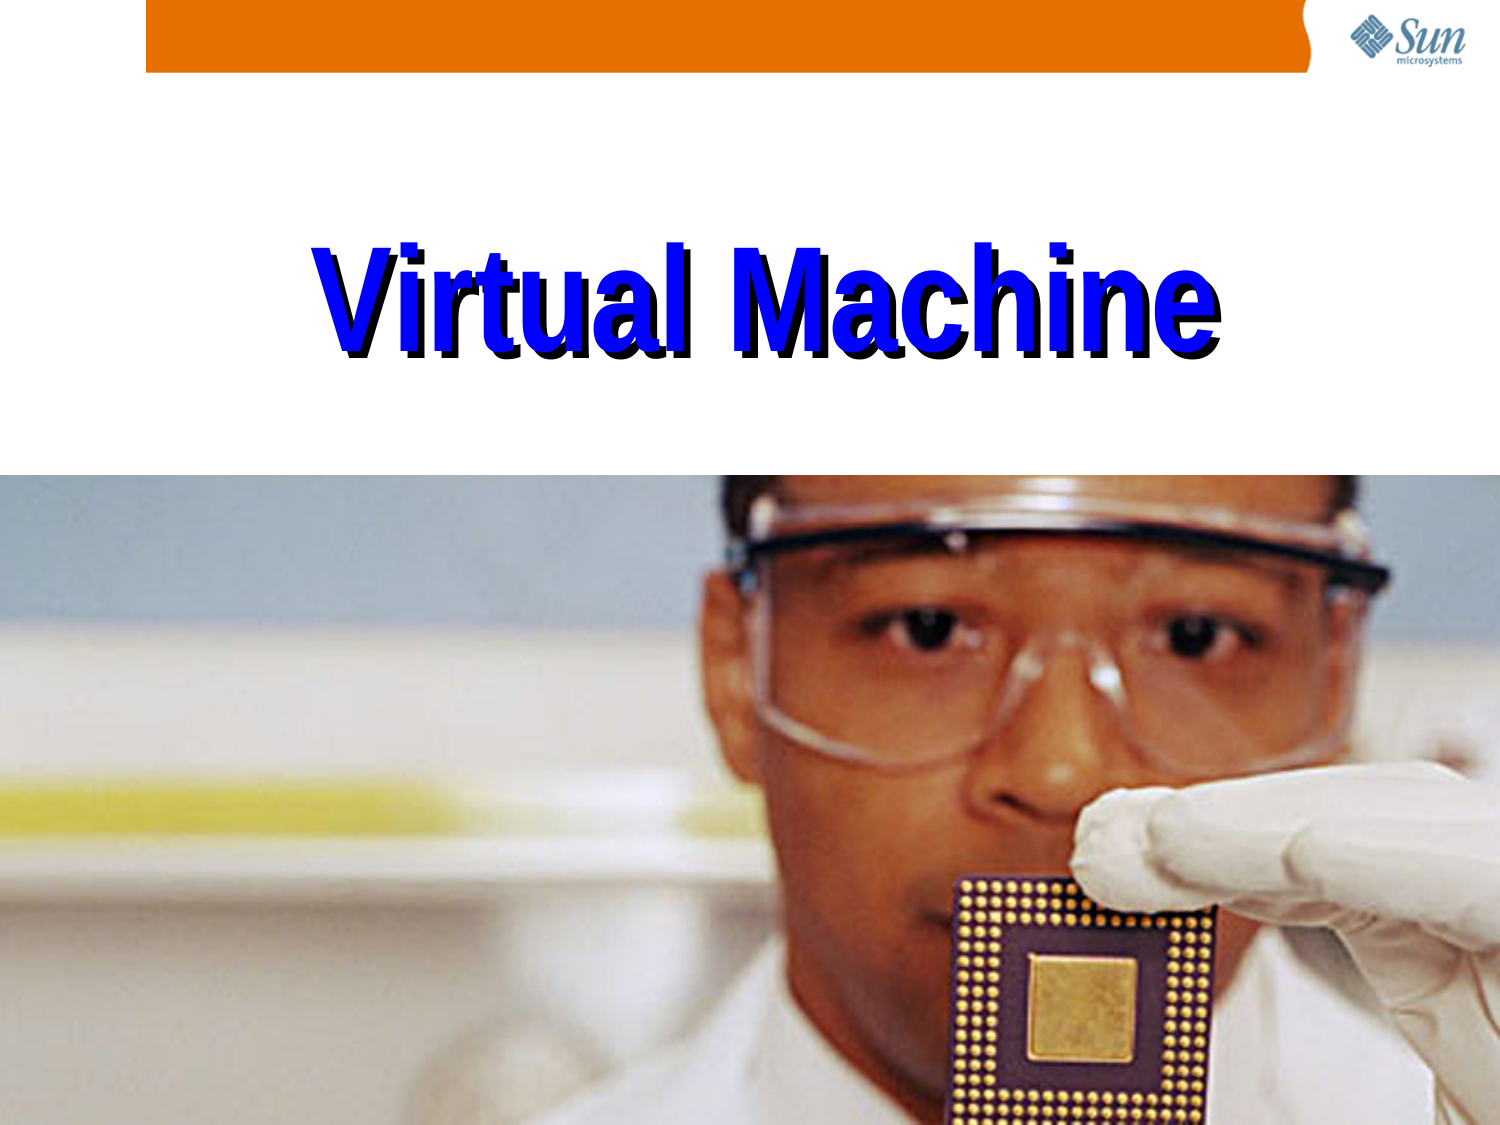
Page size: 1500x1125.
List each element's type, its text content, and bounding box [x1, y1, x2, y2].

text_box Virtual Machine [223, 165, 1308, 439]
picture [0, 475, 1500, 1125]
picture [146, 0, 1500, 75]
